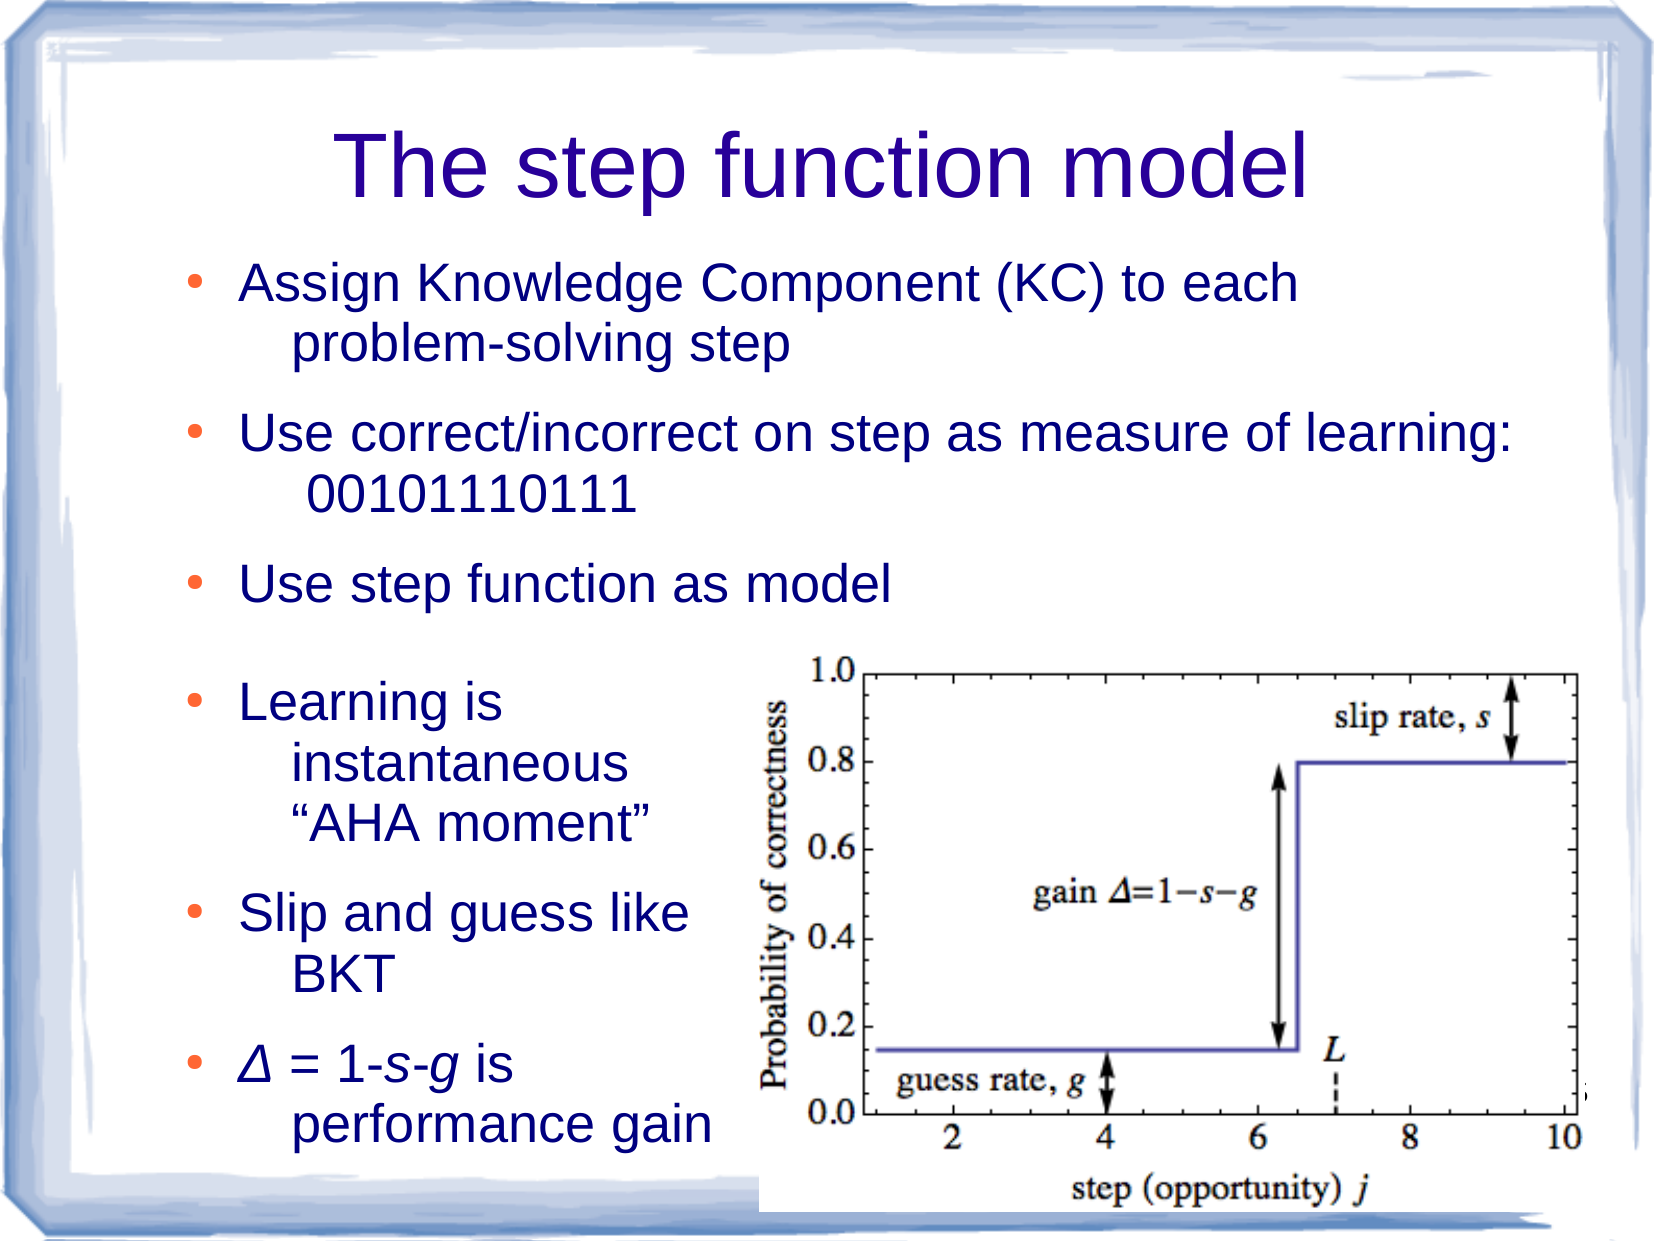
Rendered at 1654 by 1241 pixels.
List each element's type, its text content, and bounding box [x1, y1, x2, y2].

list Assign Knowledge Component (KC) to each problem-solving step Use correct/incorrect on step as measure of learning: 00101110111 Use step function as model [150, 252, 1524, 614]
list Learning is instantaneous “AHA moment” Slip and guess like BKT Δ = 1-s-g is performance gain [149, 671, 759, 1163]
title The step function model [124, 70, 1530, 251]
picture [0, 0, 1654, 1241]
